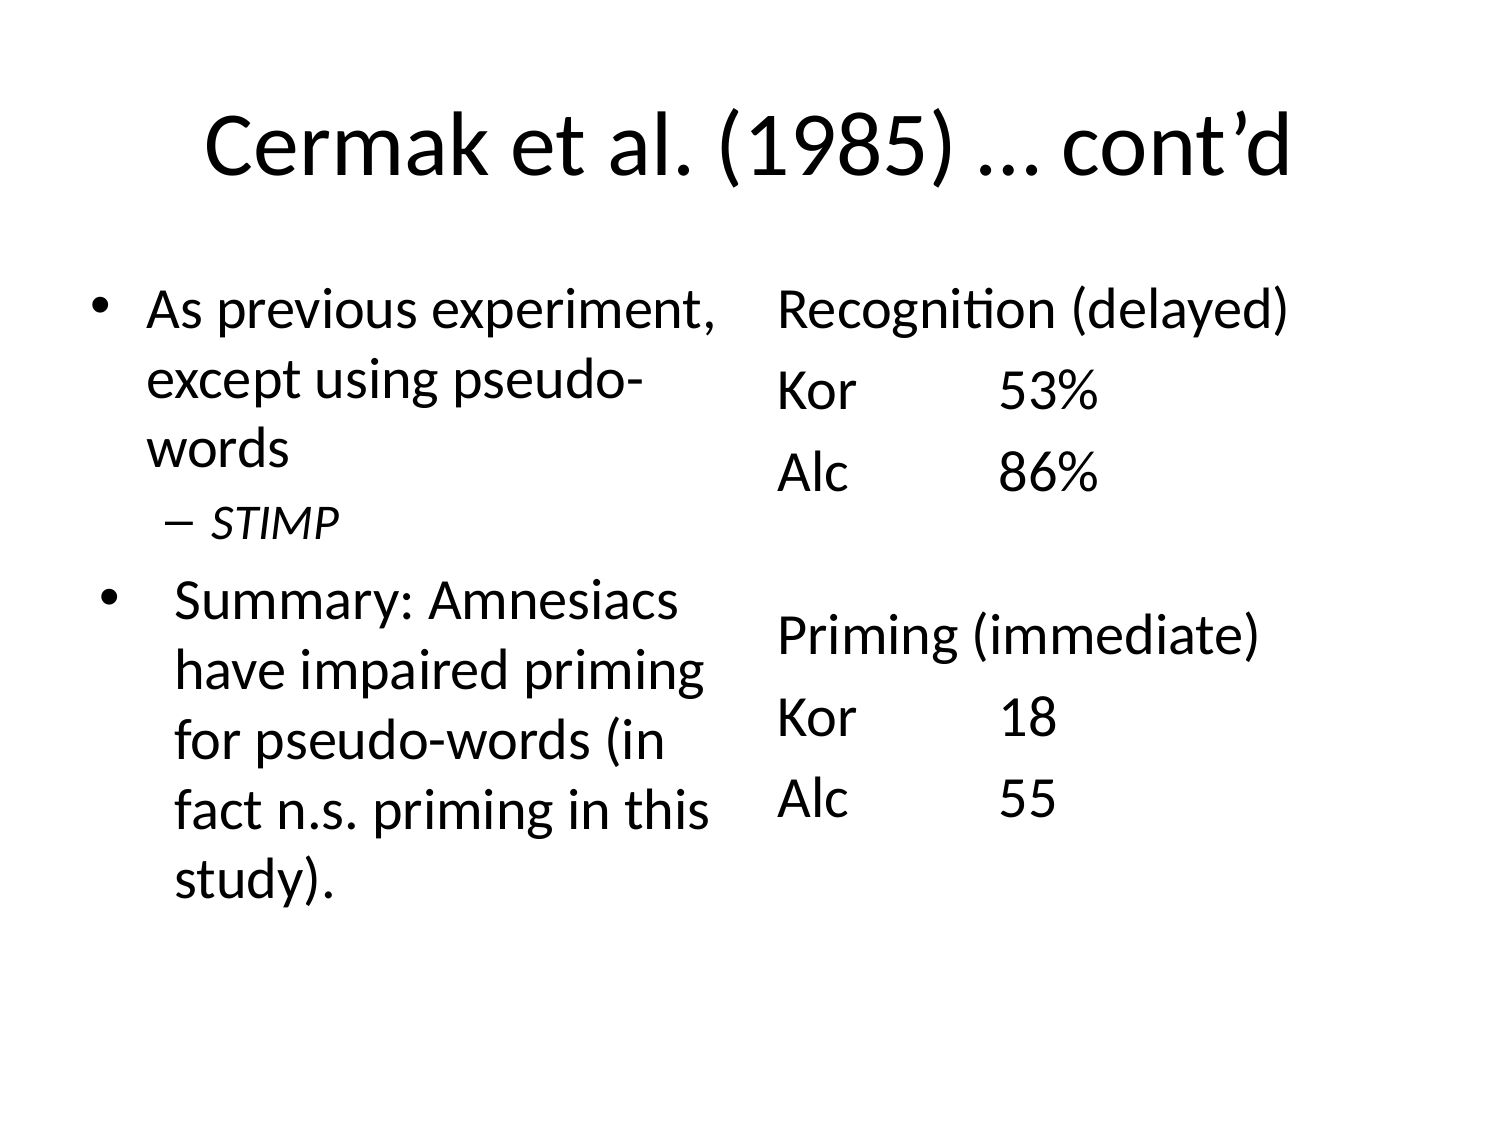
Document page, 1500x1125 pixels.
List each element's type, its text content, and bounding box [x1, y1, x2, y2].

title Cermak et al. (1985) … cont’d [75, 45, 1425, 233]
list As previous experiment, except using pseudo-words STIMP Summary: Amnesiacs have impaired priming for pseudo-words (in fact n.s. priming in this study). [75, 262, 738, 1005]
list Recognition (delayed) Kor 53% Alc 86% Priming (immediate) Kor 18 Alc 55 [762, 262, 1425, 1005]
